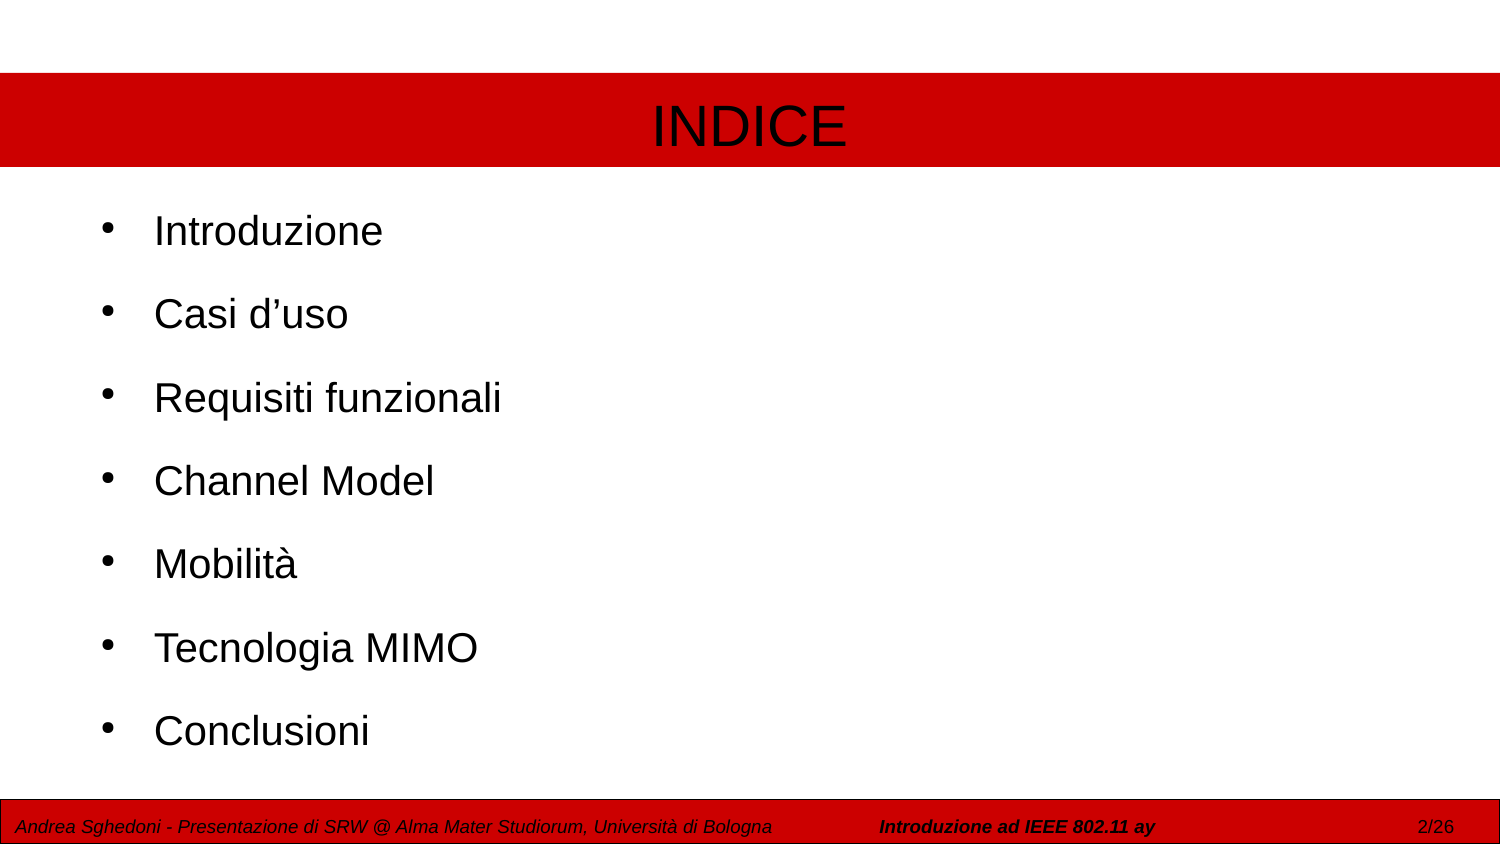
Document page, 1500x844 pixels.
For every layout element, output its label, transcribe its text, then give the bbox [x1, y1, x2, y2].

title INDICE [0, 72, 1500, 167]
title Andrea Sghedoni - Presentazione di SRW @ Alma Mater Studiorum, Università di Bologna Introduzione ad IEEE 802.11 ay 2/26 [0, 799, 1500, 844]
list Introduzione Casi d’uso Requisiti funzionali Channel Model Mobilità Tecnologia MIMO Conclusioni [51, 189, 1449, 750]
